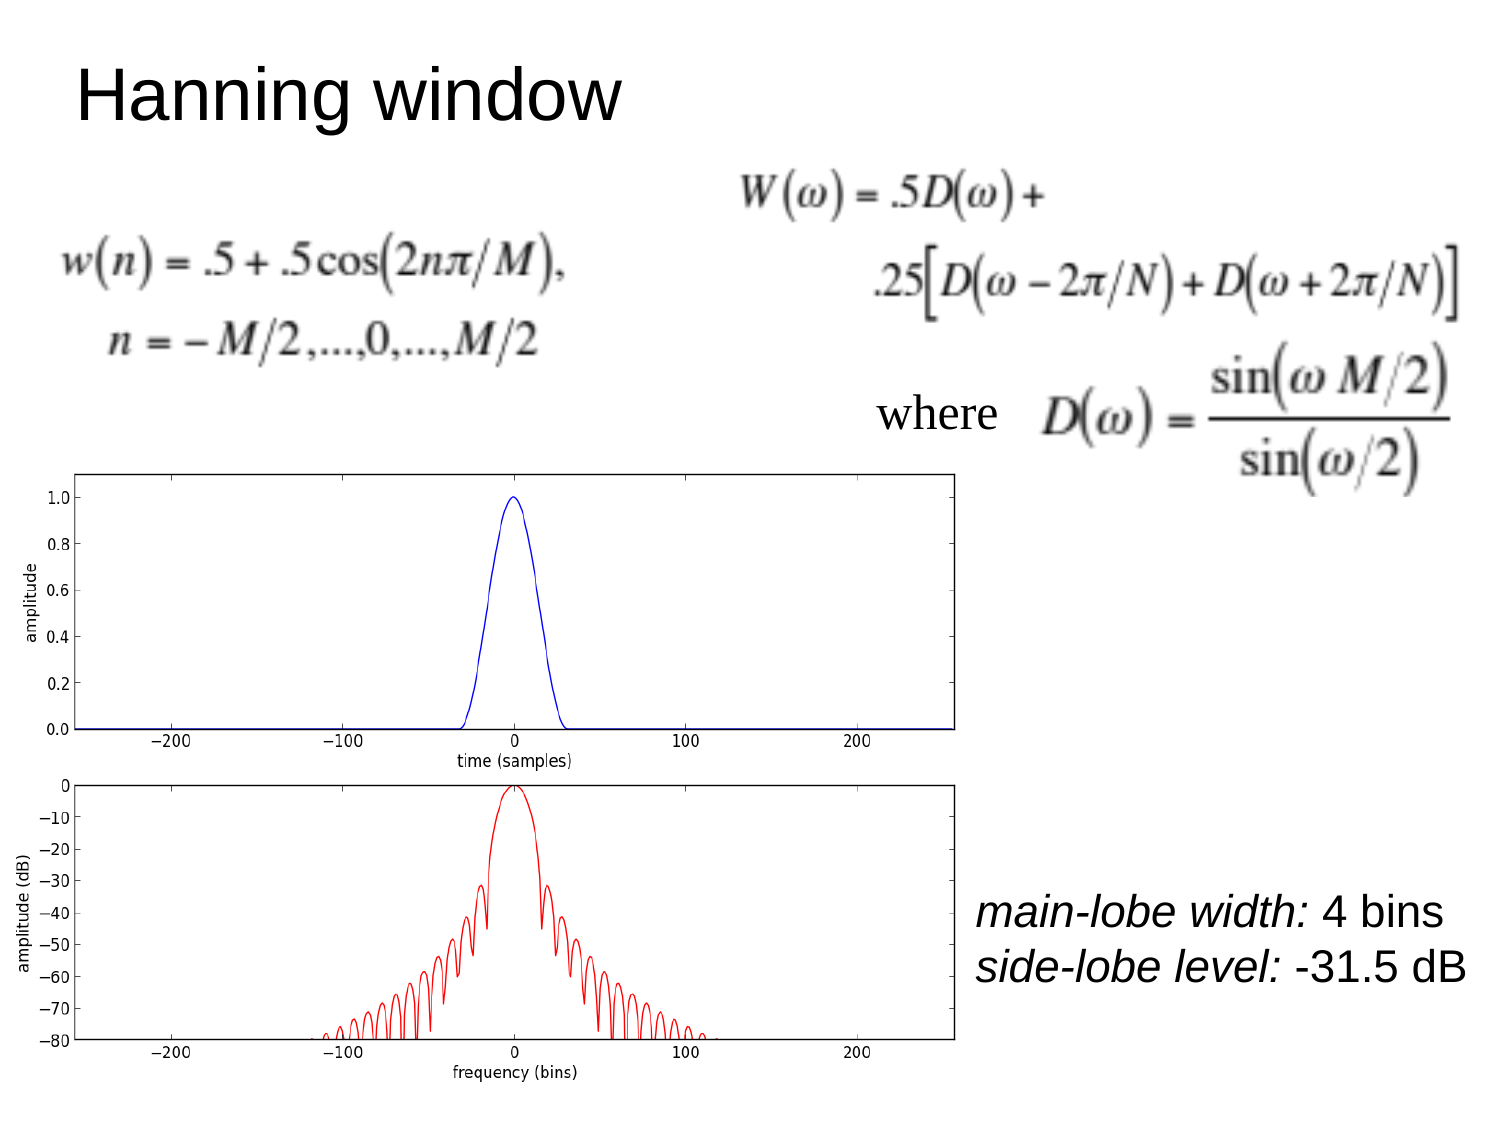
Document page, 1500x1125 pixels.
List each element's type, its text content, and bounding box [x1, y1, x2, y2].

picture [55, 224, 661, 369]
title Hanning window [75, 27, 1425, 163]
picture [1034, 336, 1451, 497]
text_box where [861, 372, 1014, 448]
text_box main-lobe width: 4 bins side-lobe level: -31.5 dB [973, 870, 1483, 1000]
picture [735, 164, 1461, 324]
picture [5, 449, 973, 1095]
